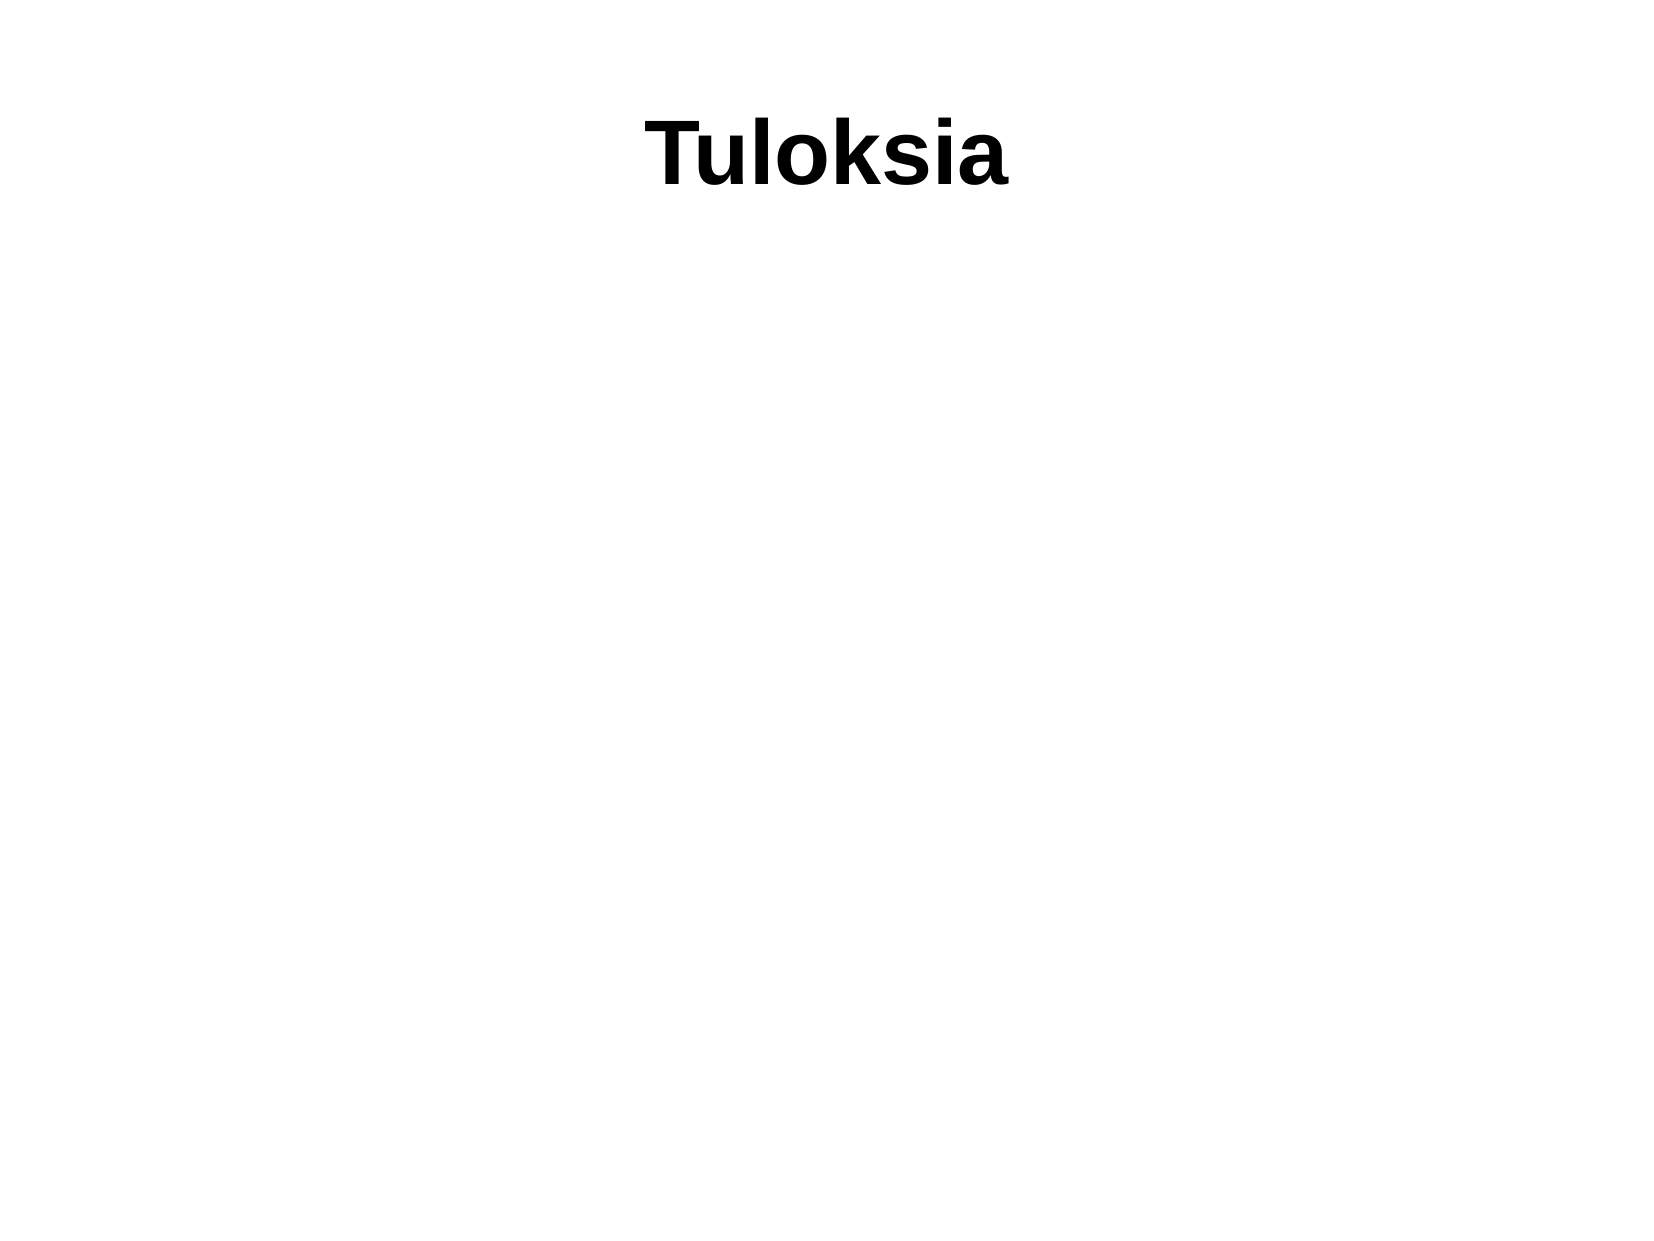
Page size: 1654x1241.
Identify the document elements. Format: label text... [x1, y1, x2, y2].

title Tuloksia [82, 49, 1571, 257]
